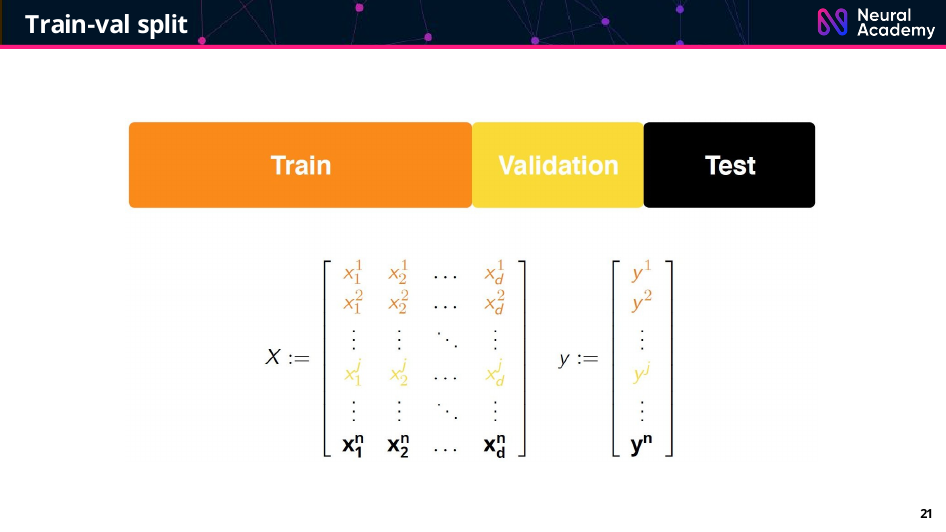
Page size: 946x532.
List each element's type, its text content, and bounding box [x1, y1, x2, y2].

slide_number <number> [914, 504, 943, 532]
text_box Train-val split [22, 6, 203, 39]
picture [125, 118, 818, 462]
picture [0, 0, 946, 49]
